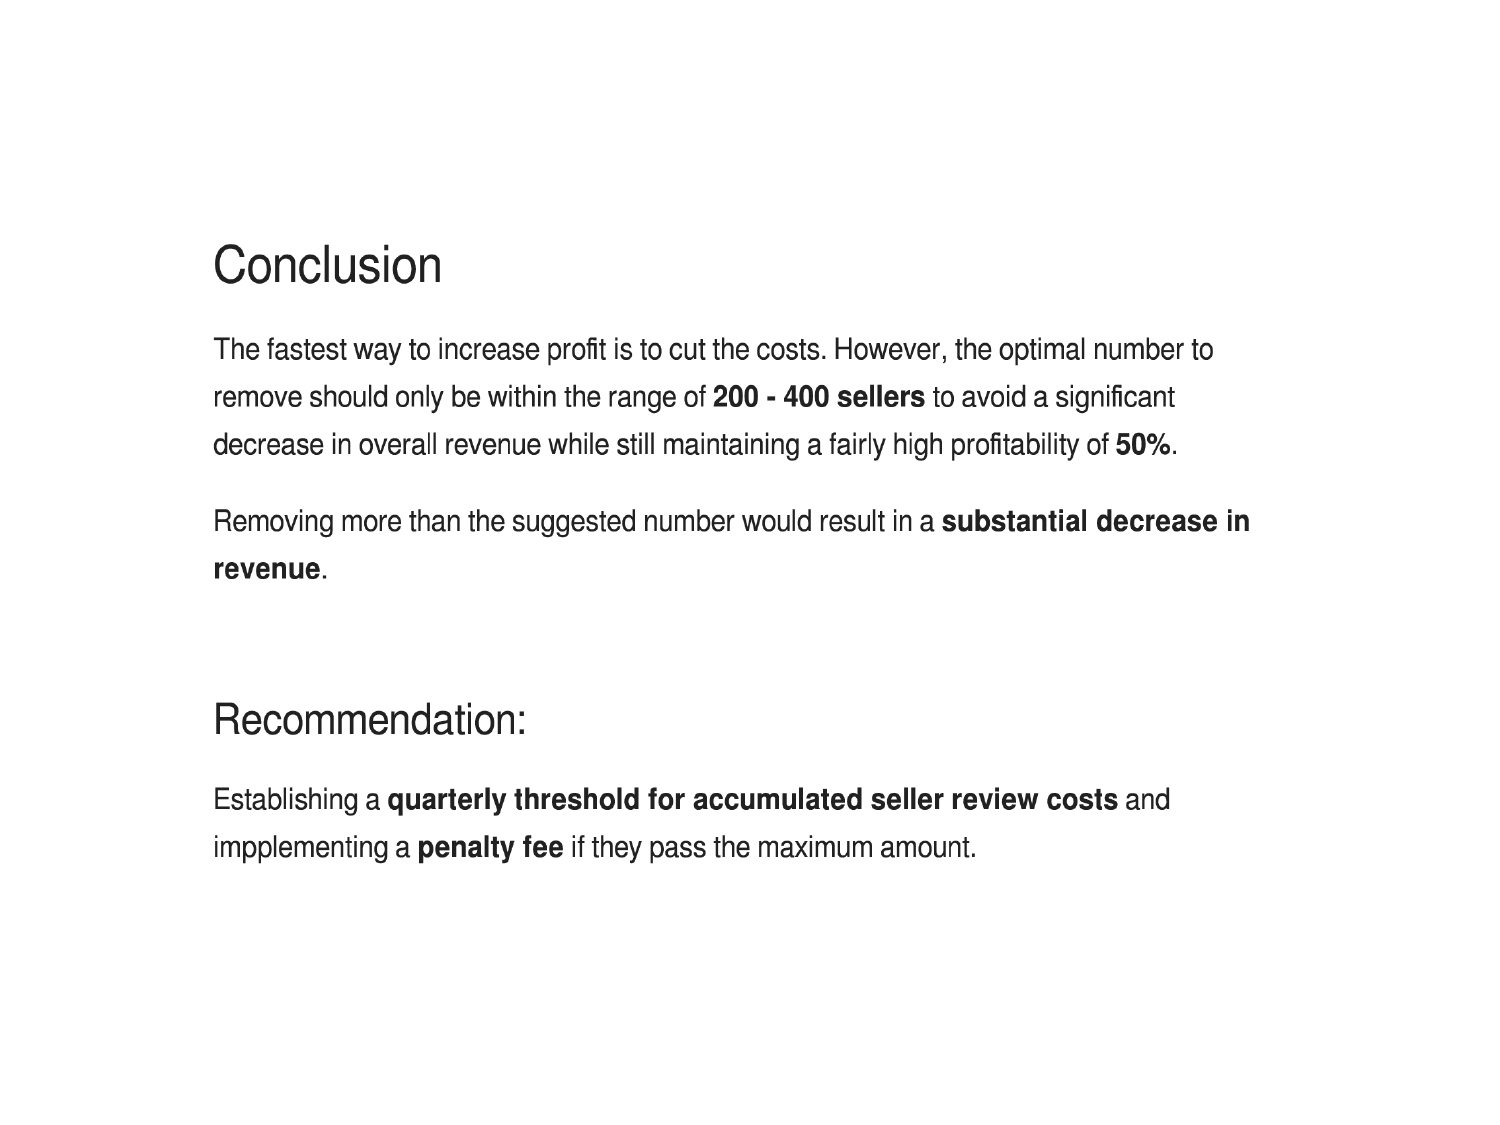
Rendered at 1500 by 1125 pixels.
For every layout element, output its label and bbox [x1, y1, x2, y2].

picture [188, 208, 1312, 603]
picture [188, 698, 1312, 916]
